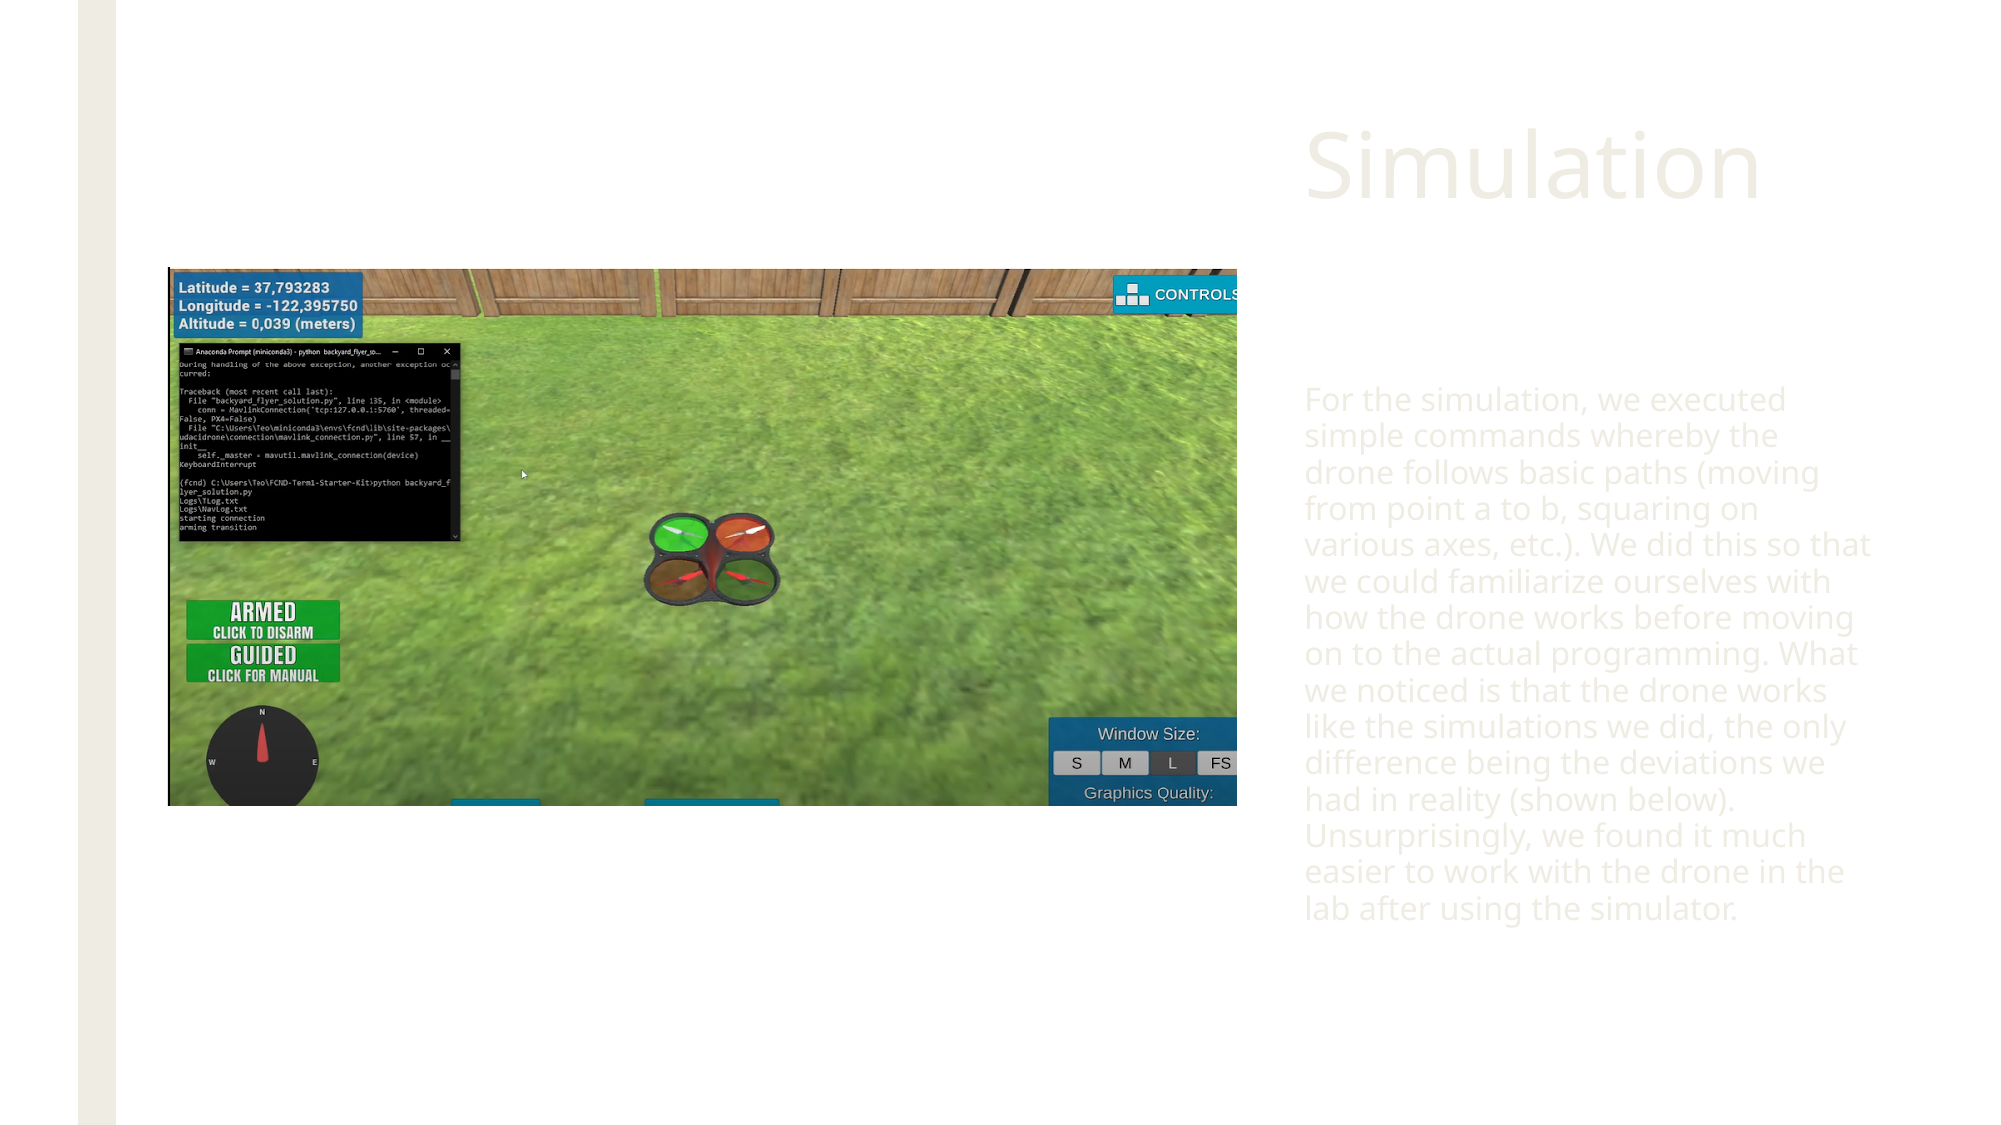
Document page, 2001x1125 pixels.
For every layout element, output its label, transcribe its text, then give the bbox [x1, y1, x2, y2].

list For the simulation, we executed simple commands whereby the drone follows basic paths (moving from point a to b, squaring on various axes, etc.). We did this so that we could familiarize ourselves with how the drone works before moving on to the actual programming. What we noticed is that the drone works like the simulations we did, the only difference being the deviations we had in reality (shown below). Unsurprisingly, we found it much easier to work with the drone in the lab after using the simulator. [1289, 375, 1890, 963]
title Simulation [1289, 112, 1890, 357]
text_box [78, 0, 116, 1125]
picture [167, 267, 1237, 806]
